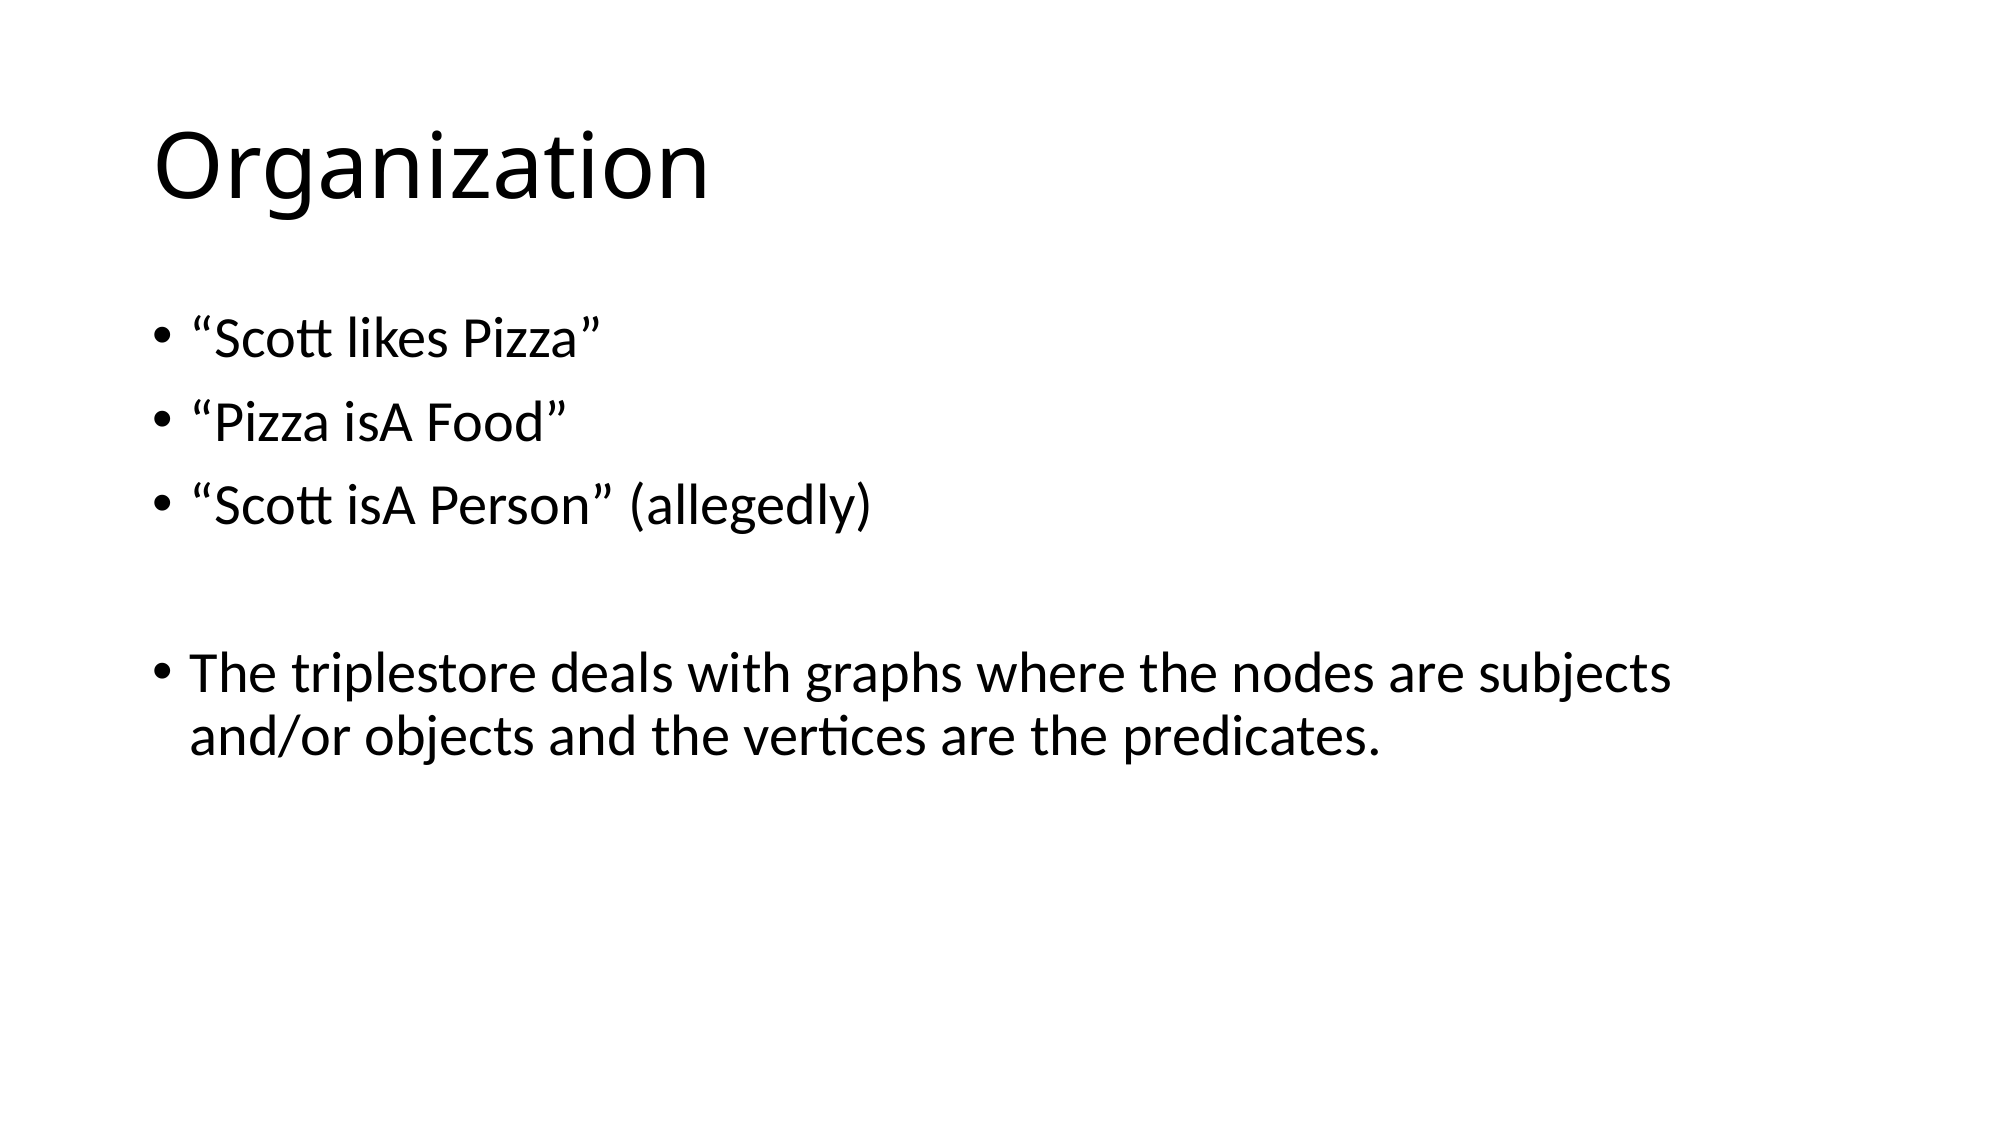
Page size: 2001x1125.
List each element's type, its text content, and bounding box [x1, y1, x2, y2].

list “Scott likes Pizza” “Pizza isA Food” “Scott isA Person” (allegedly) The triplestore deals with graphs where the nodes are subjects and/or objects and the vertices are the predicates. [137, 299, 1863, 1014]
title Organization [137, 59, 1863, 278]
